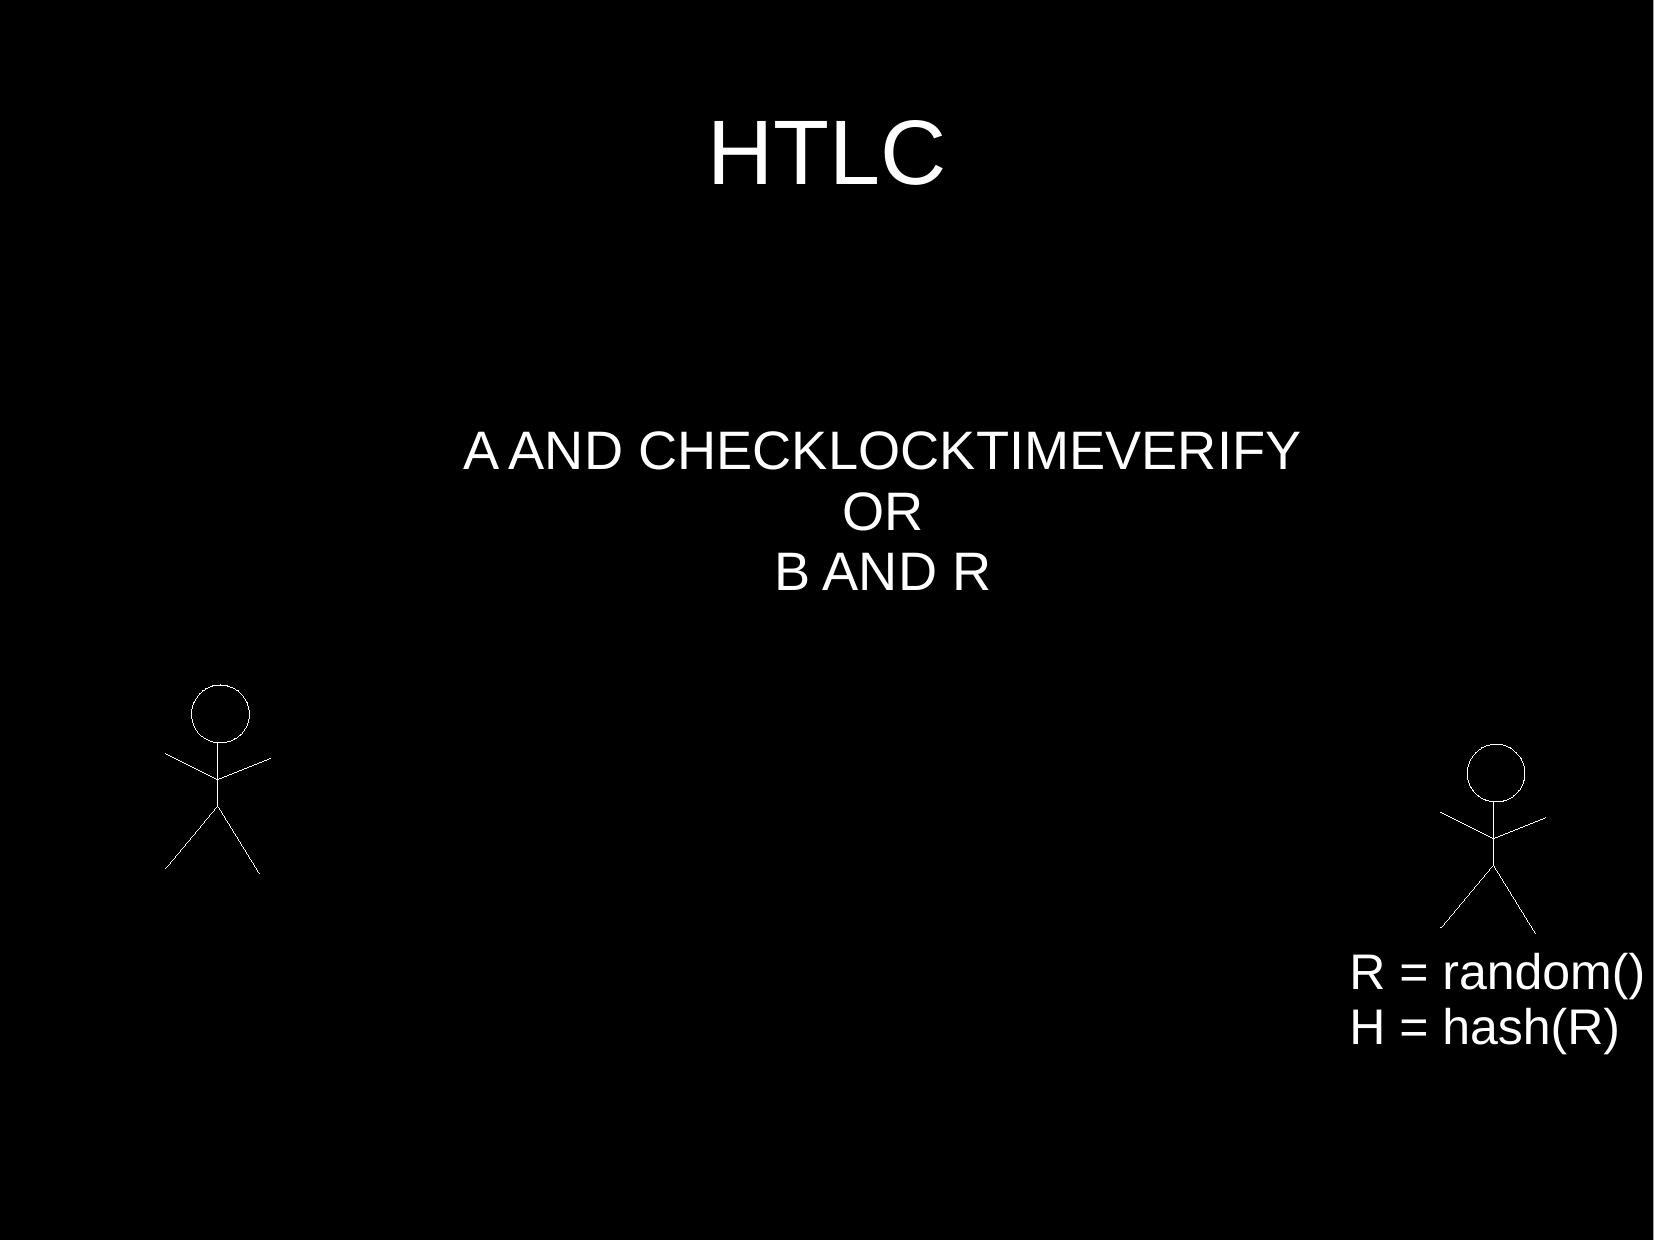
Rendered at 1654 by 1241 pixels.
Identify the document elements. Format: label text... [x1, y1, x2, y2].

text_box A AND CHECKLOCKTIMEVERIFY OR B AND R [448, 413, 1318, 610]
text_box R = random() H = hash(R) [1334, 936, 1654, 1064]
title HTLC [82, 49, 1571, 257]
